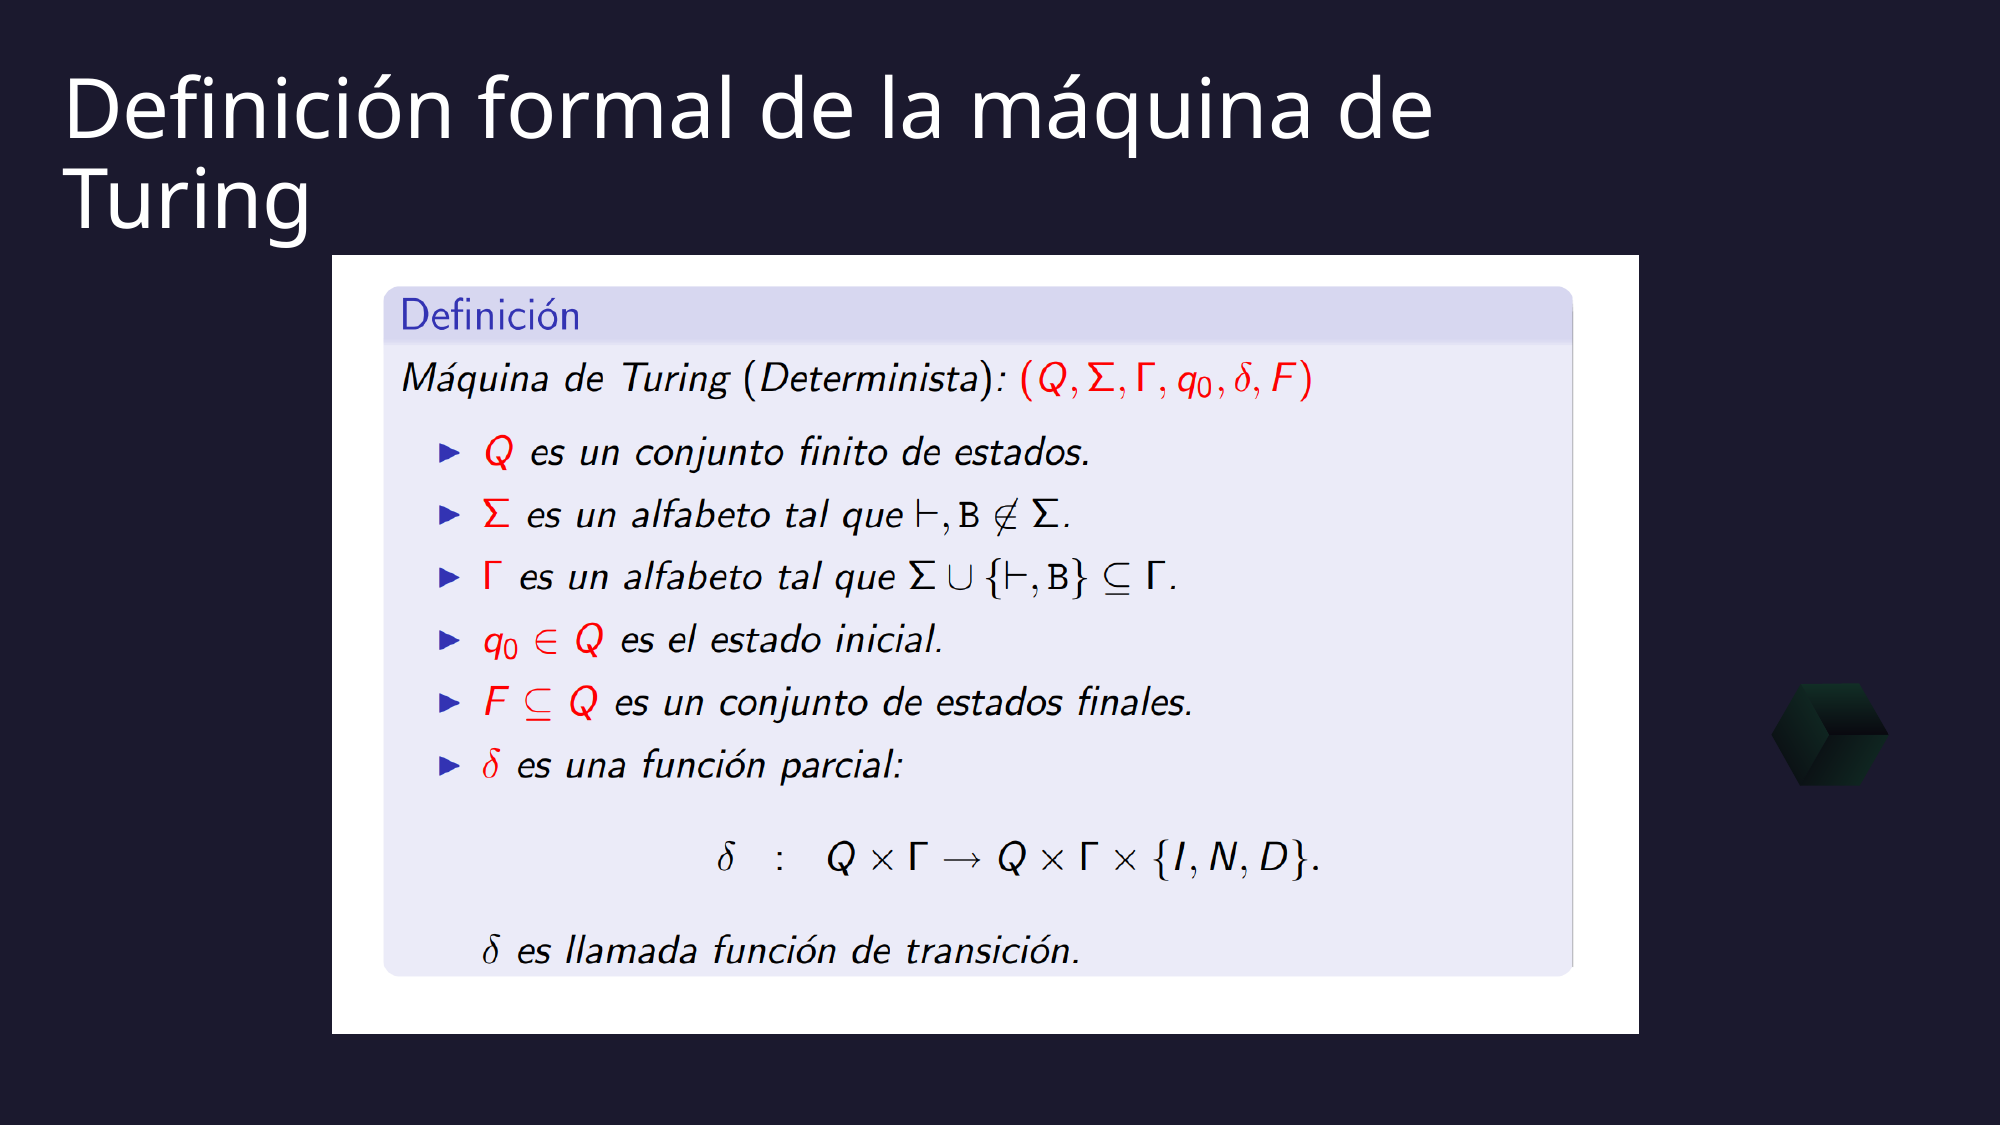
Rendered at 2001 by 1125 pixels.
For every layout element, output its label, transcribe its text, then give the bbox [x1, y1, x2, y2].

picture [332, 255, 1639, 1034]
title Definición formal de la máquina de Turing [62, 44, 1581, 247]
